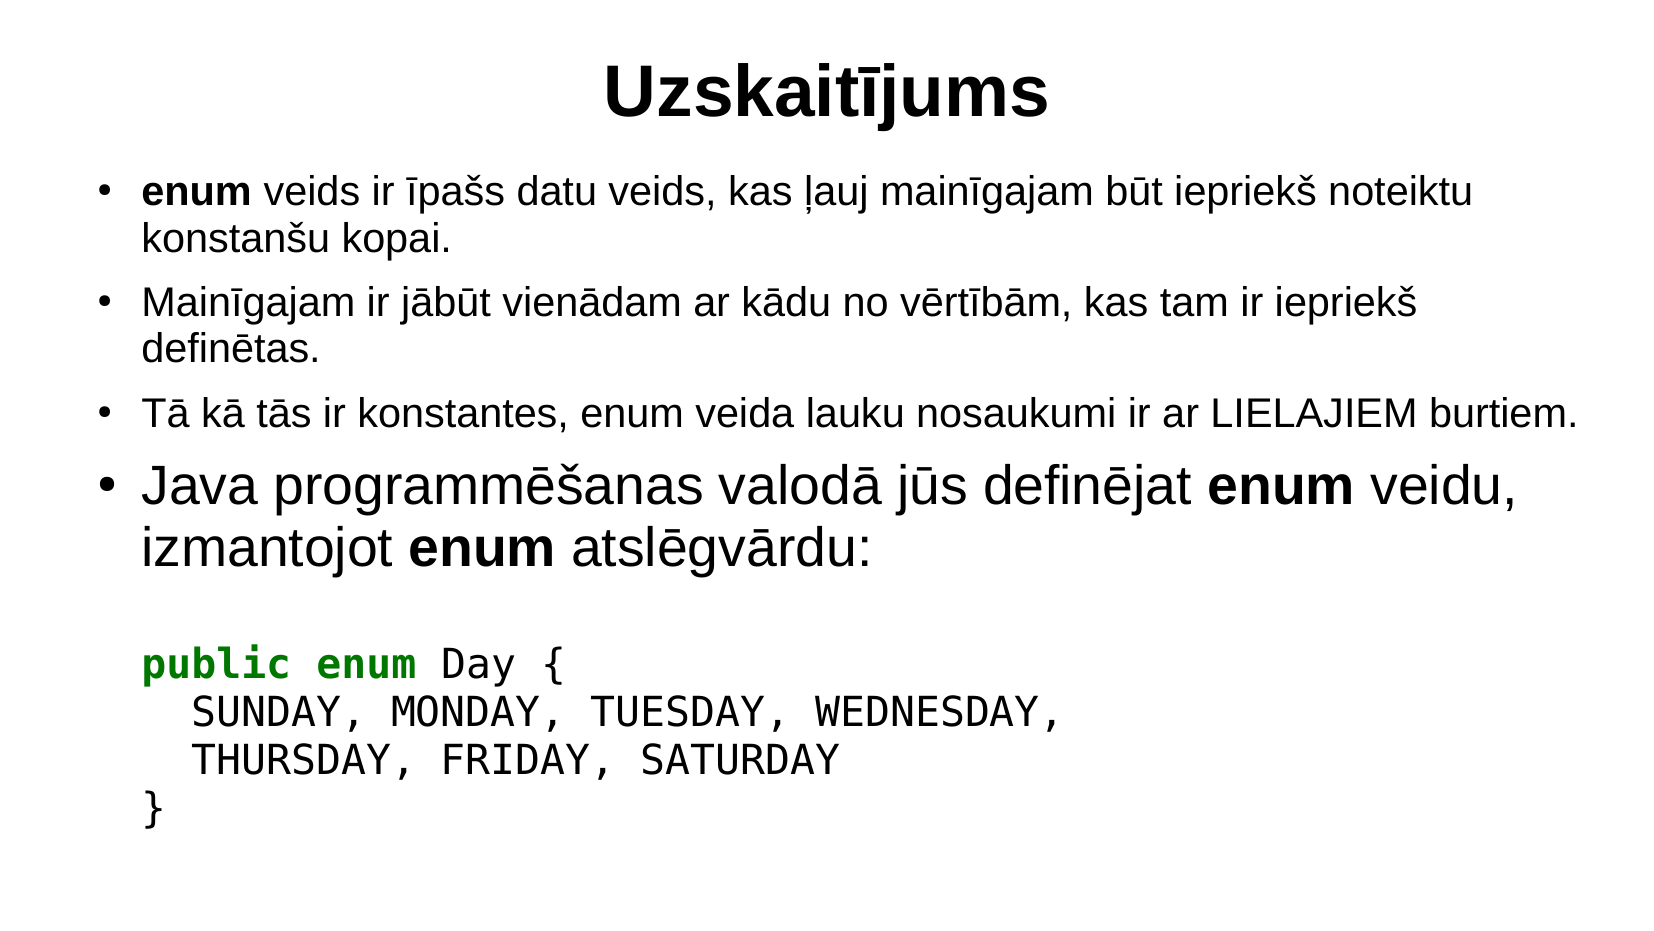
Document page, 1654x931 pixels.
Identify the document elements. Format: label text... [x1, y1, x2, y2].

list enum veids ir īpašs datu veids, kas ļauj mainīgajam būt iepriekš noteiktu konstanšu kopai. Mainīgajam ir jābūt vienādam ar kādu no vērtībām, kas tam ir iepriekš definētas. Tā kā tās ir konstantes, enum veida lauku nosaukumi ir ar LIELAJIEM burtiem. Java programmēšanas valodā jūs definējat enum veidu, izmantojot enum atslēgvārdu: public enum Day { SUNDAY, MONDAY, TUESDAY, WEDNESDAY, THURSDAY, FRIDAY, SATURDAY } [82, 168, 1595, 877]
title Uzskaitījums [82, 37, 1571, 147]
